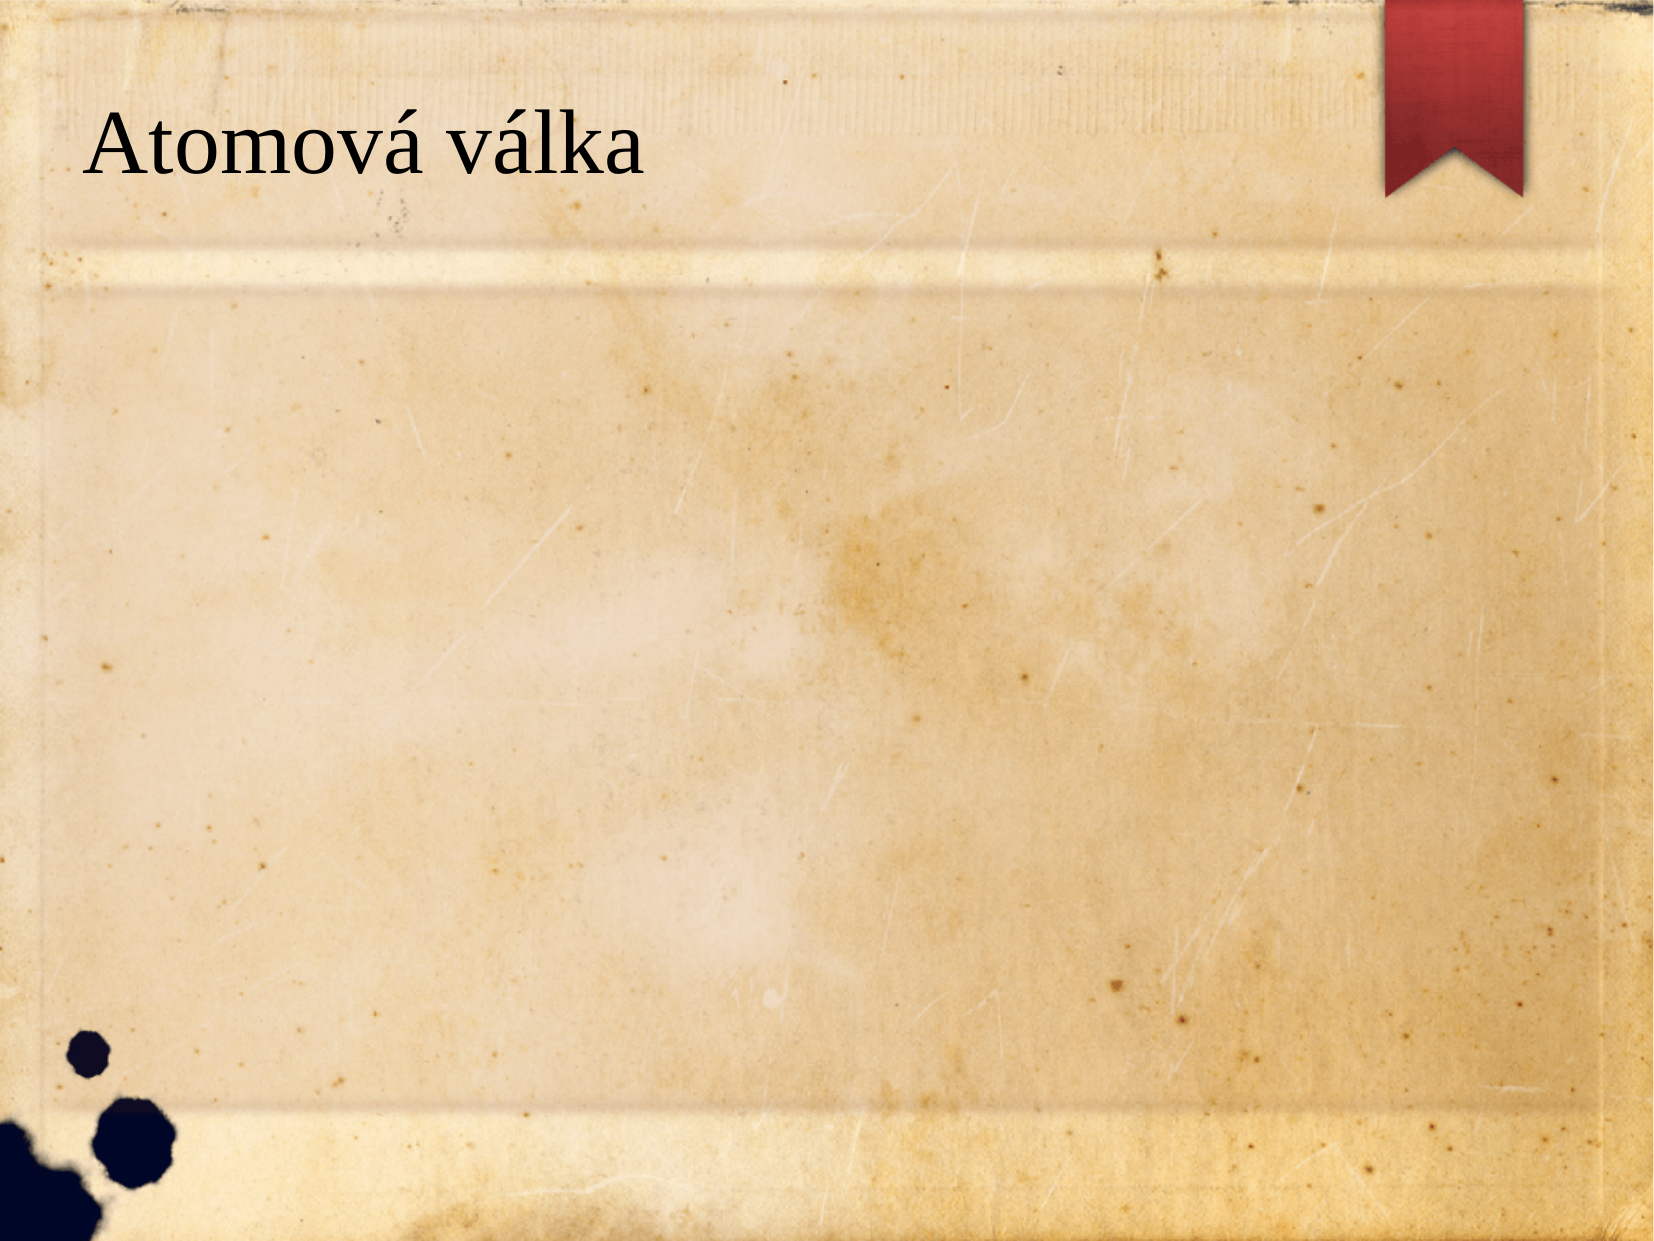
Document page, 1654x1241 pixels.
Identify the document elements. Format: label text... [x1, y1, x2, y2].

title Atomová válka [82, 49, 1347, 237]
picture [0, 0, 1654, 1241]
